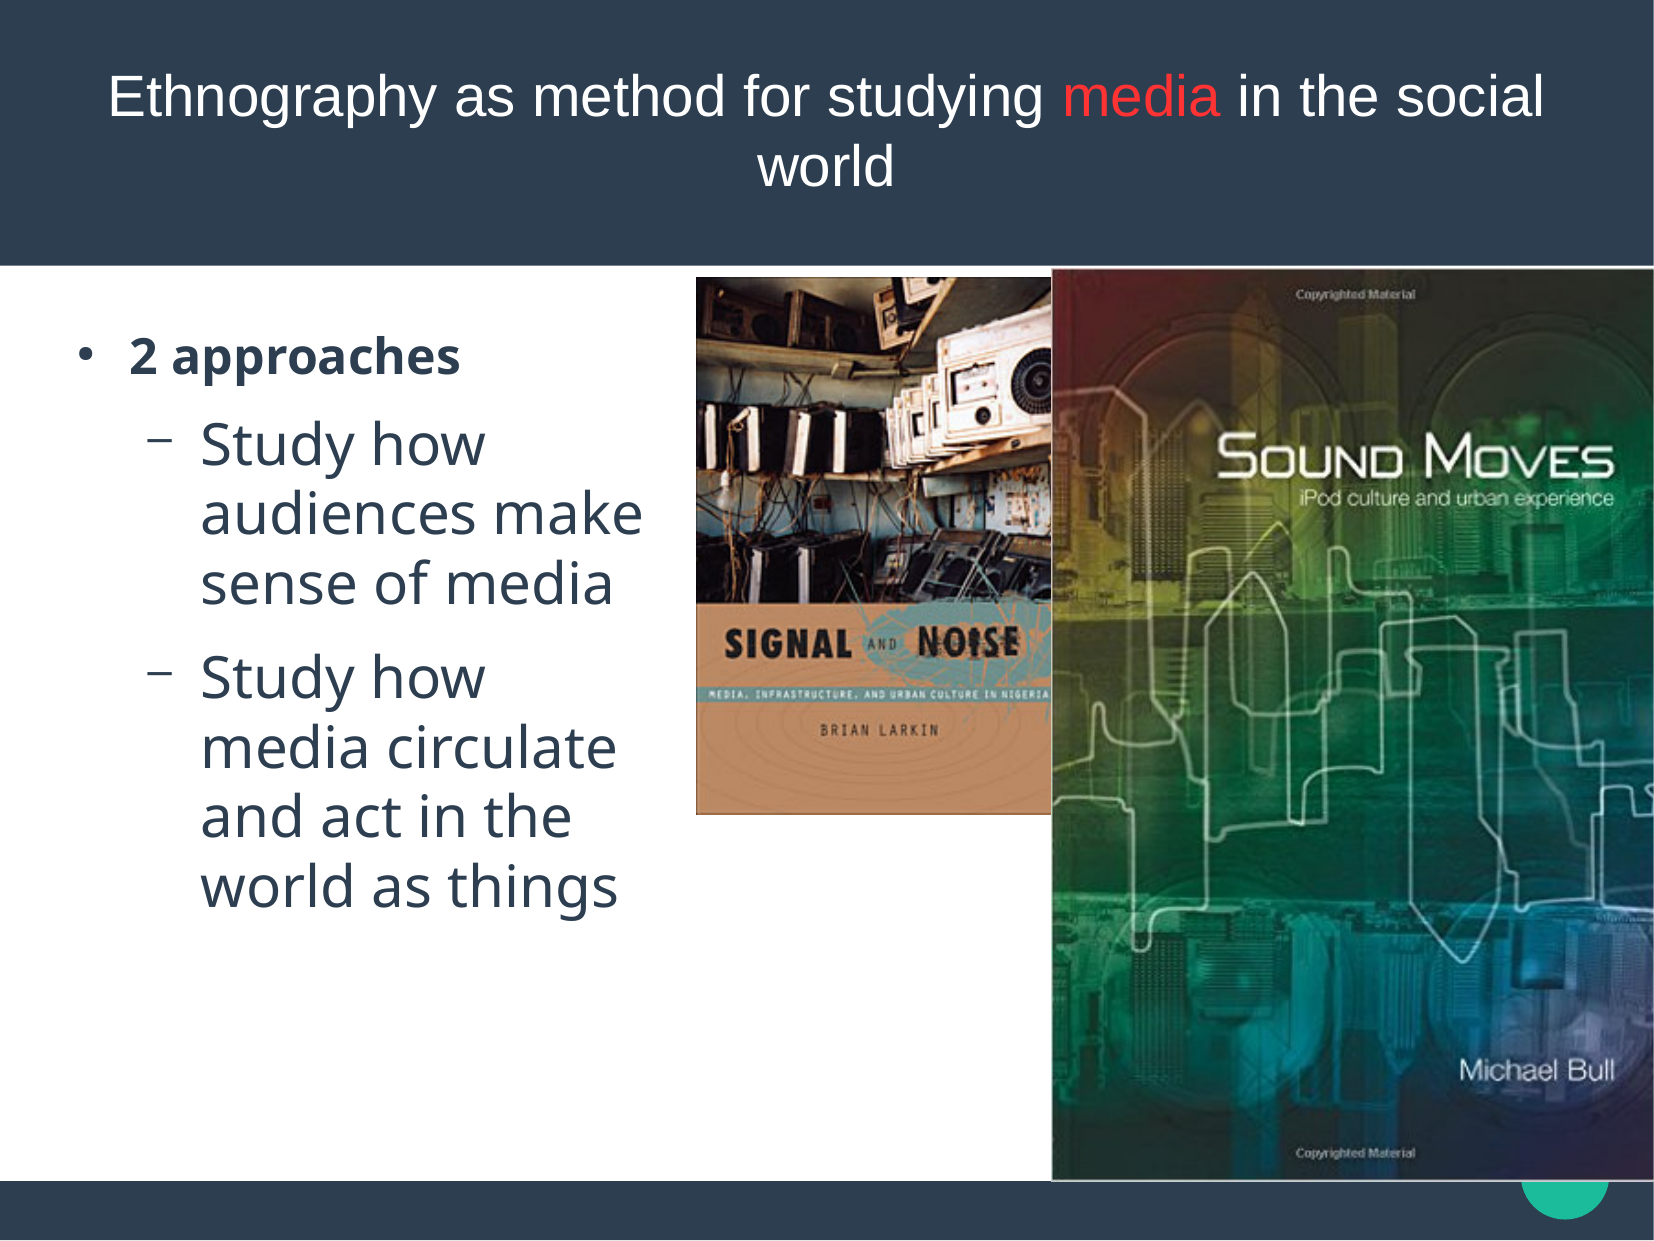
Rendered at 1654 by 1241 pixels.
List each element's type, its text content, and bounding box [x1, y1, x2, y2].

list 2 approaches Study how audiences make sense of media Study how media circulate and act in the world as things [59, 324, 662, 1152]
picture [696, 268, 1654, 1182]
title Ethnography as method for studying media in the social world [59, 49, 1595, 207]
